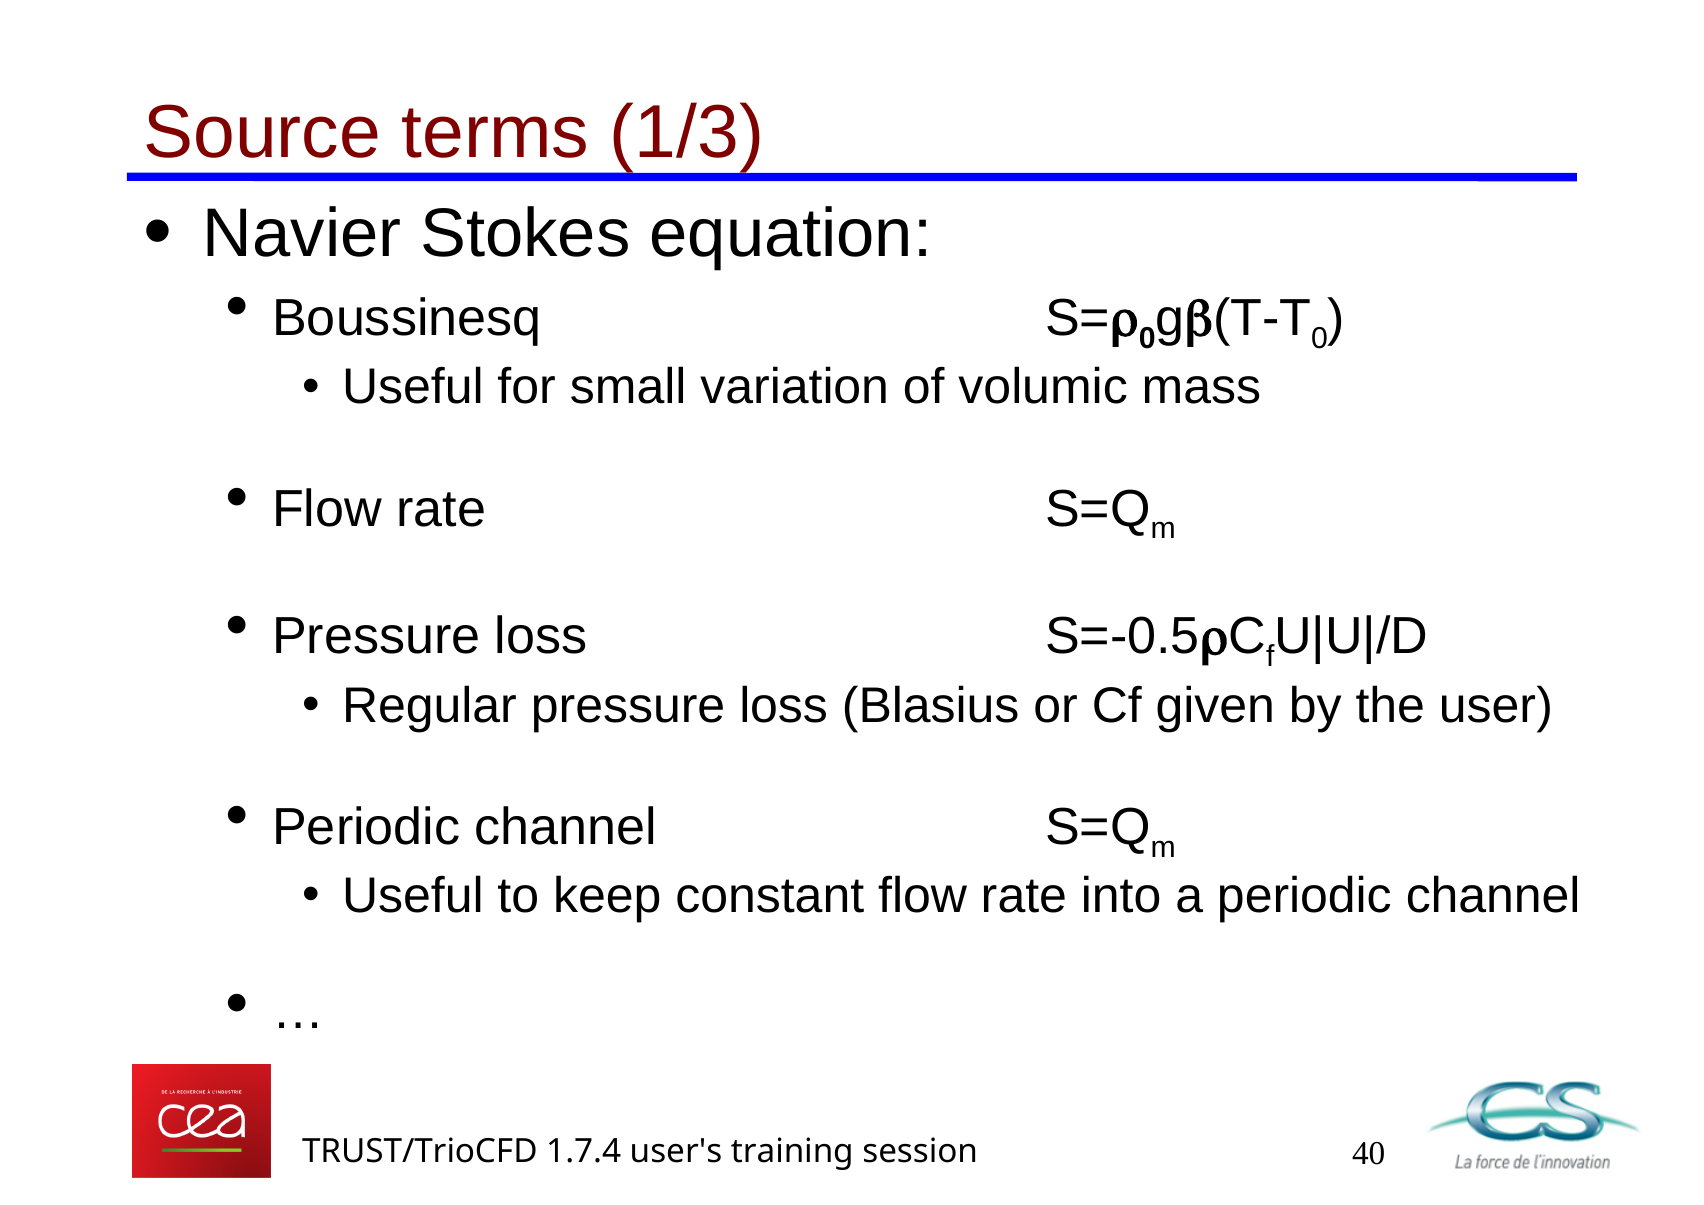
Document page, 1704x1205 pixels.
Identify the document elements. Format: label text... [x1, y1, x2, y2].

list Navier Stokes equation: Boussinesq S=0g(T-T0) Useful for small variation of volumic mass Flow rate S=Qm Pressure loss S=-0.5CfU|U|/D Regular pressure loss (Blasius or Cf given by the user) Periodic channel S=Qm Useful to keep constant flow rate into a periodic channel … [127, 189, 1652, 1118]
picture [1423, 1118, 1648, 1179]
picture [132, 1118, 271, 1178]
title Source terms (1/3) [127, 39, 1577, 189]
